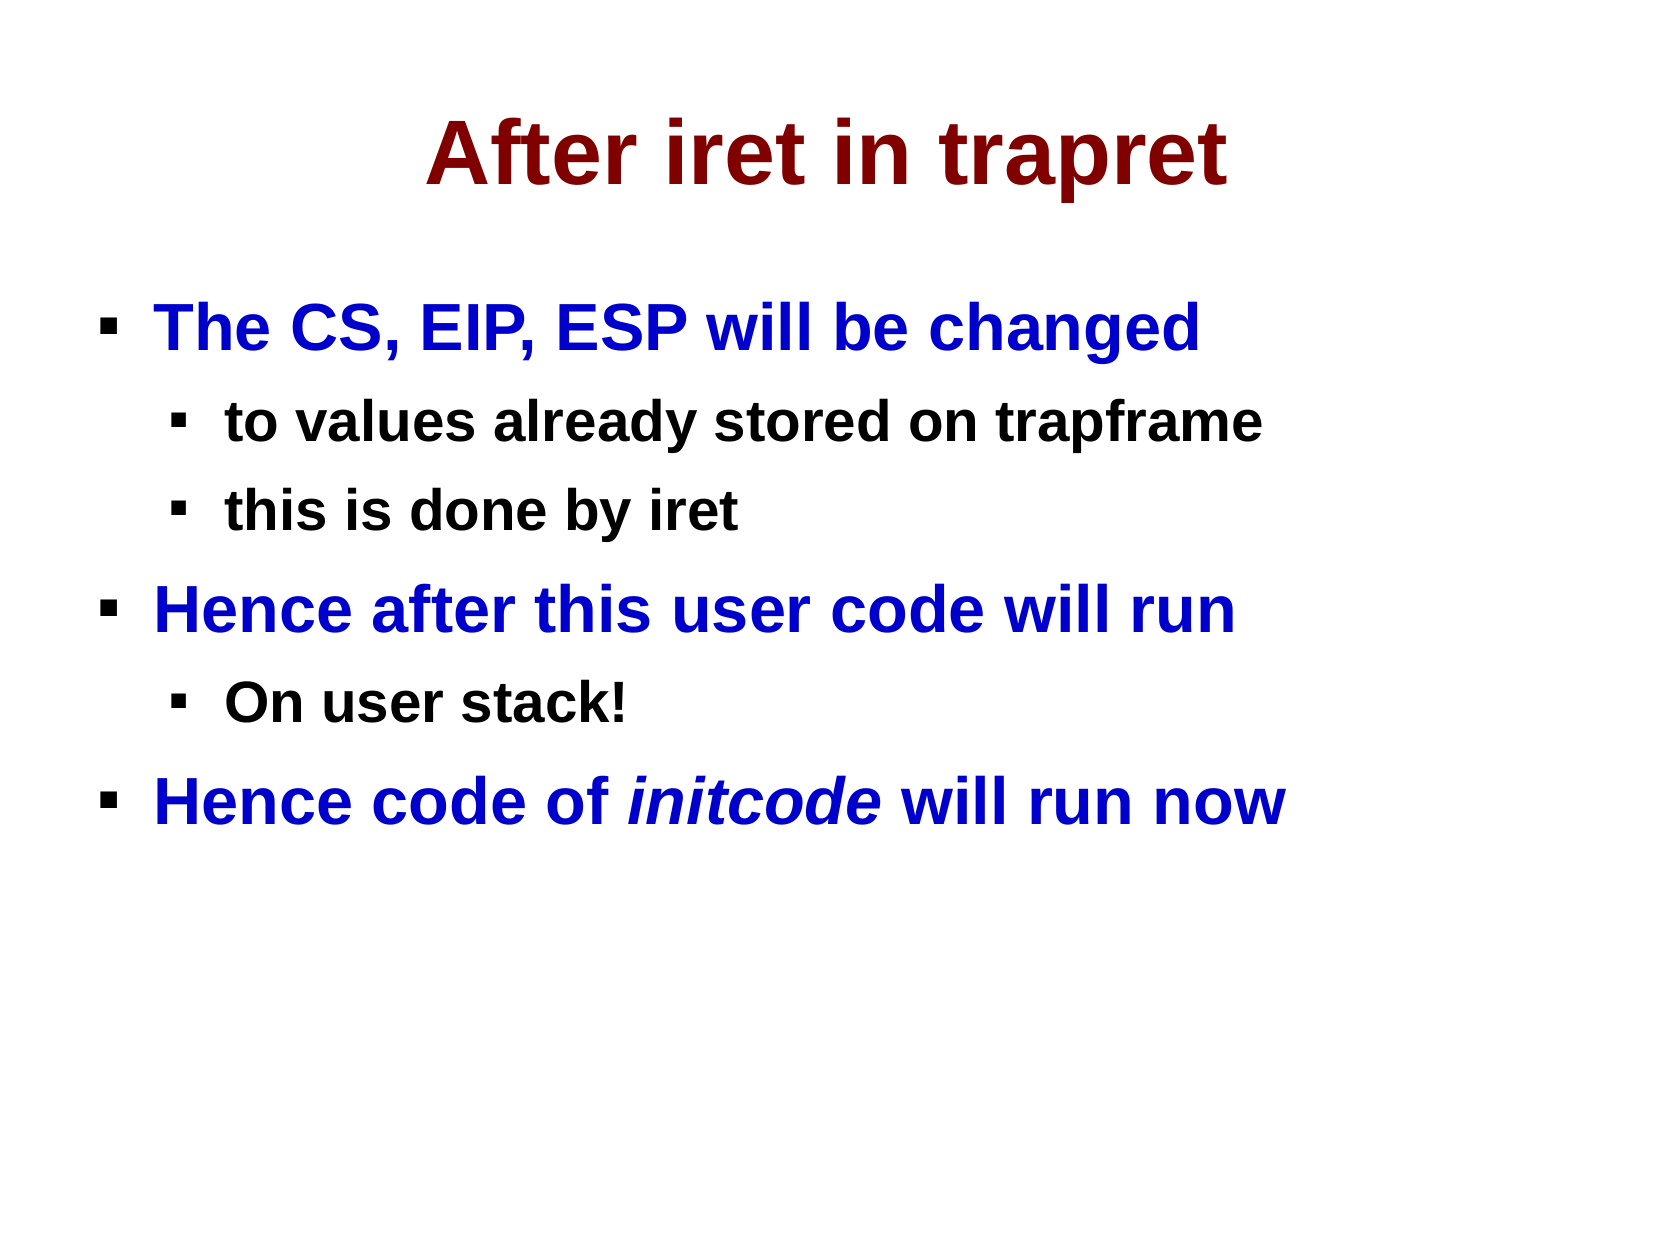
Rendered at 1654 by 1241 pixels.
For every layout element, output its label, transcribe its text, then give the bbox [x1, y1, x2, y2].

title After iret in trapret [82, 49, 1571, 257]
list The CS, EIP, ESP will be changed to values already stored on trapframe this is done by iret Hence after this user code will run On user stack! Hence code of initcode will run now [82, 290, 1571, 1010]
